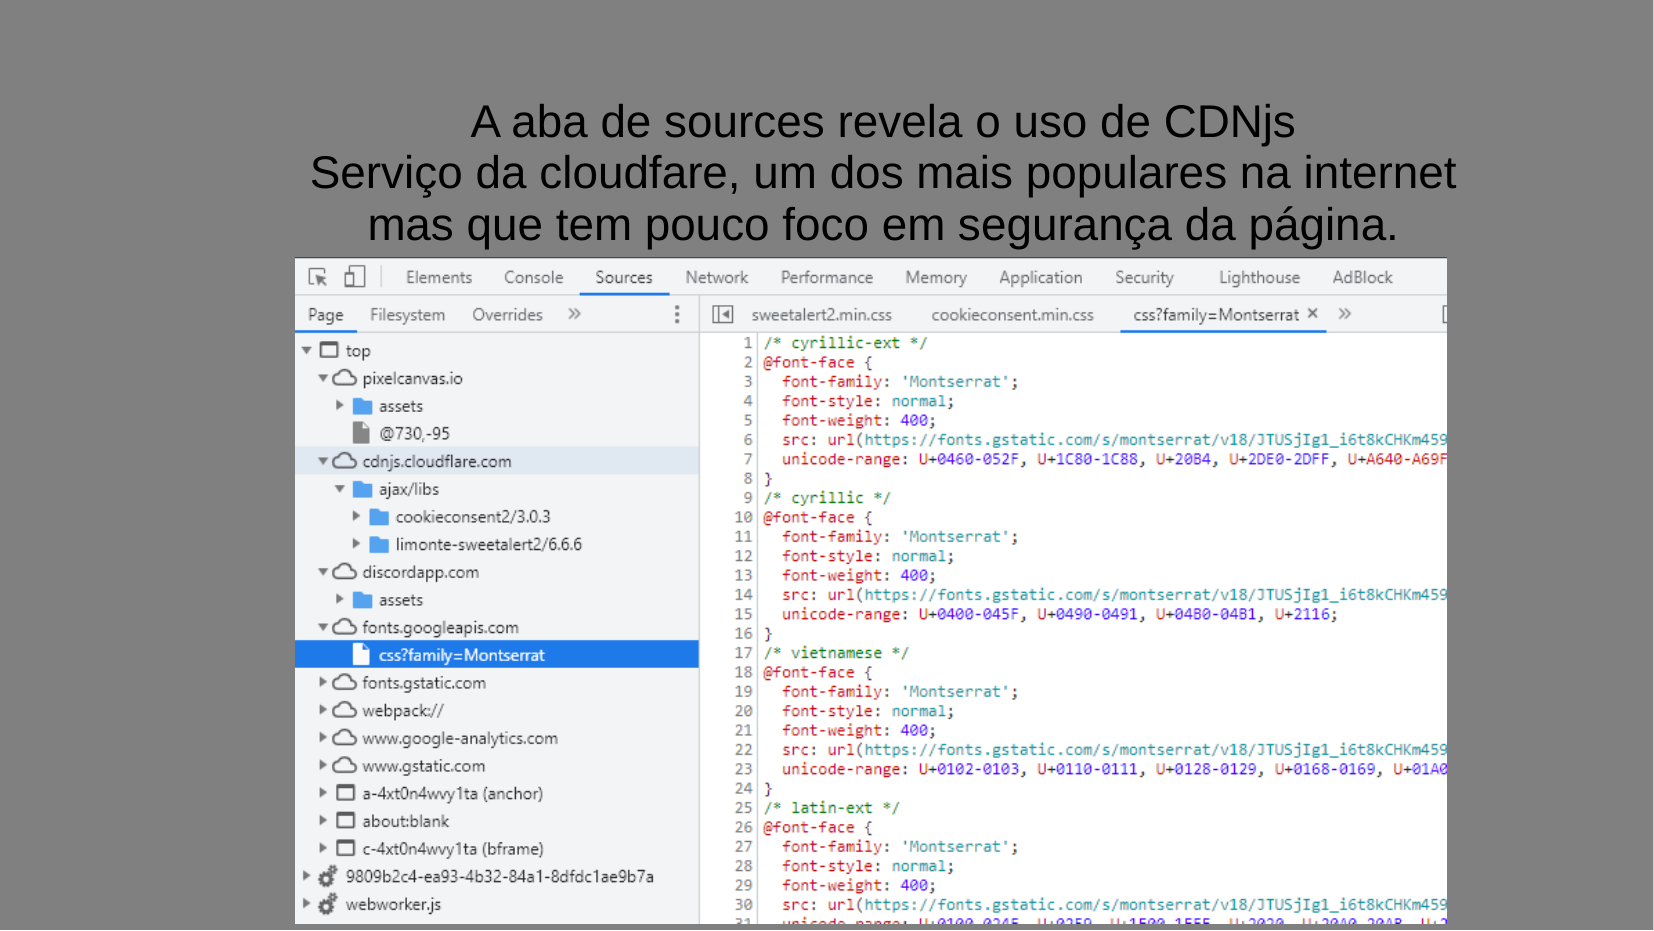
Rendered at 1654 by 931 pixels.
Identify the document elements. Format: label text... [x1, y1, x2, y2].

picture [295, 257, 1447, 924]
text_box A aba de sources revela o uso de CDNjs Serviço da cloudfare, um dos mais populares na internet mas que tem pouco foco em segurança da página. [295, 88, 1473, 258]
